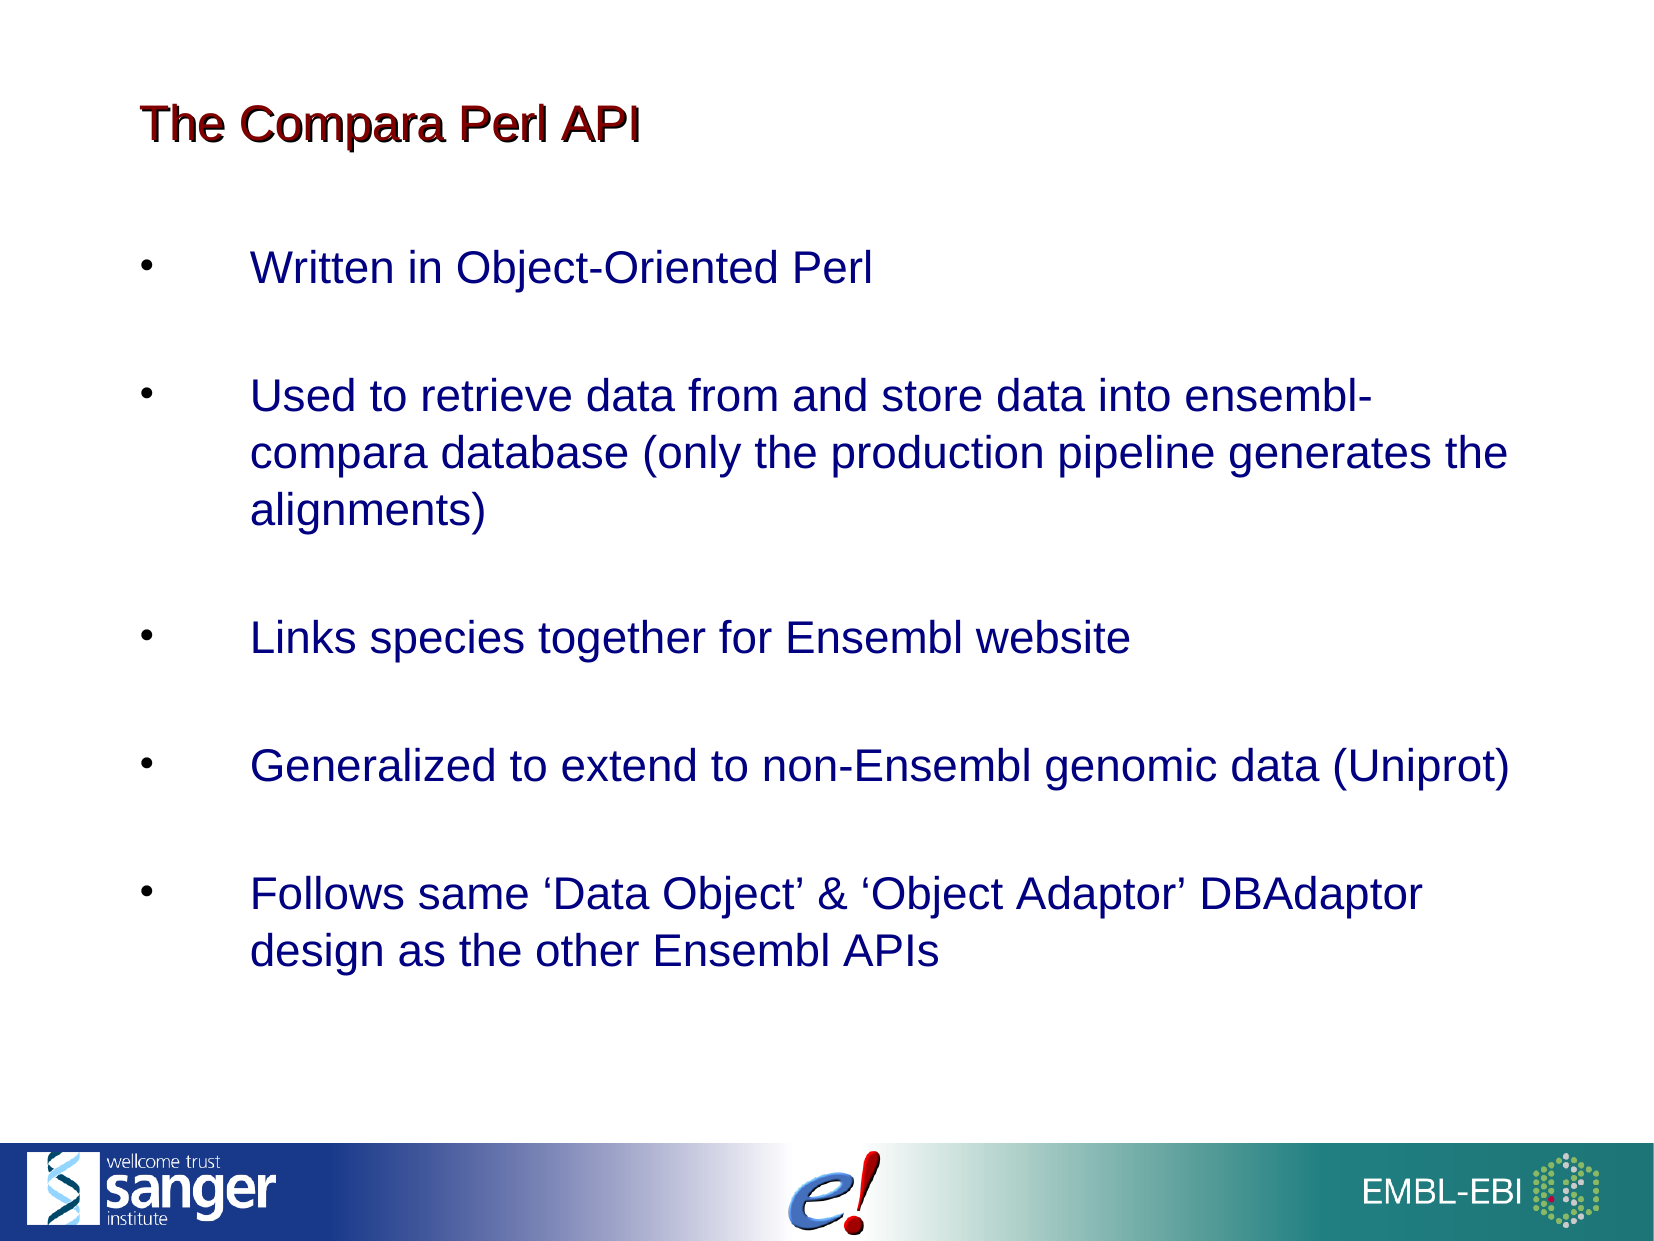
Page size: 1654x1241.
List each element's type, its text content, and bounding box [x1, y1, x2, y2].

title The Compara Perl API [123, 37, 1527, 201]
list Written in Object-Oriented Perl Used to retrieve data from and store data into ensembl-compara database (only the production pipeline generates the alignments)‏ Links species together for Ensembl website Generalized to extend to non-Ensembl genomic data (Uniprot)‏ Follows same ‘Data Object’ & ‘Object Adaptor’ DBAdaptor design as the other Ensembl APIs [123, 227, 1527, 1047]
picture [0, 1143, 1654, 1241]
